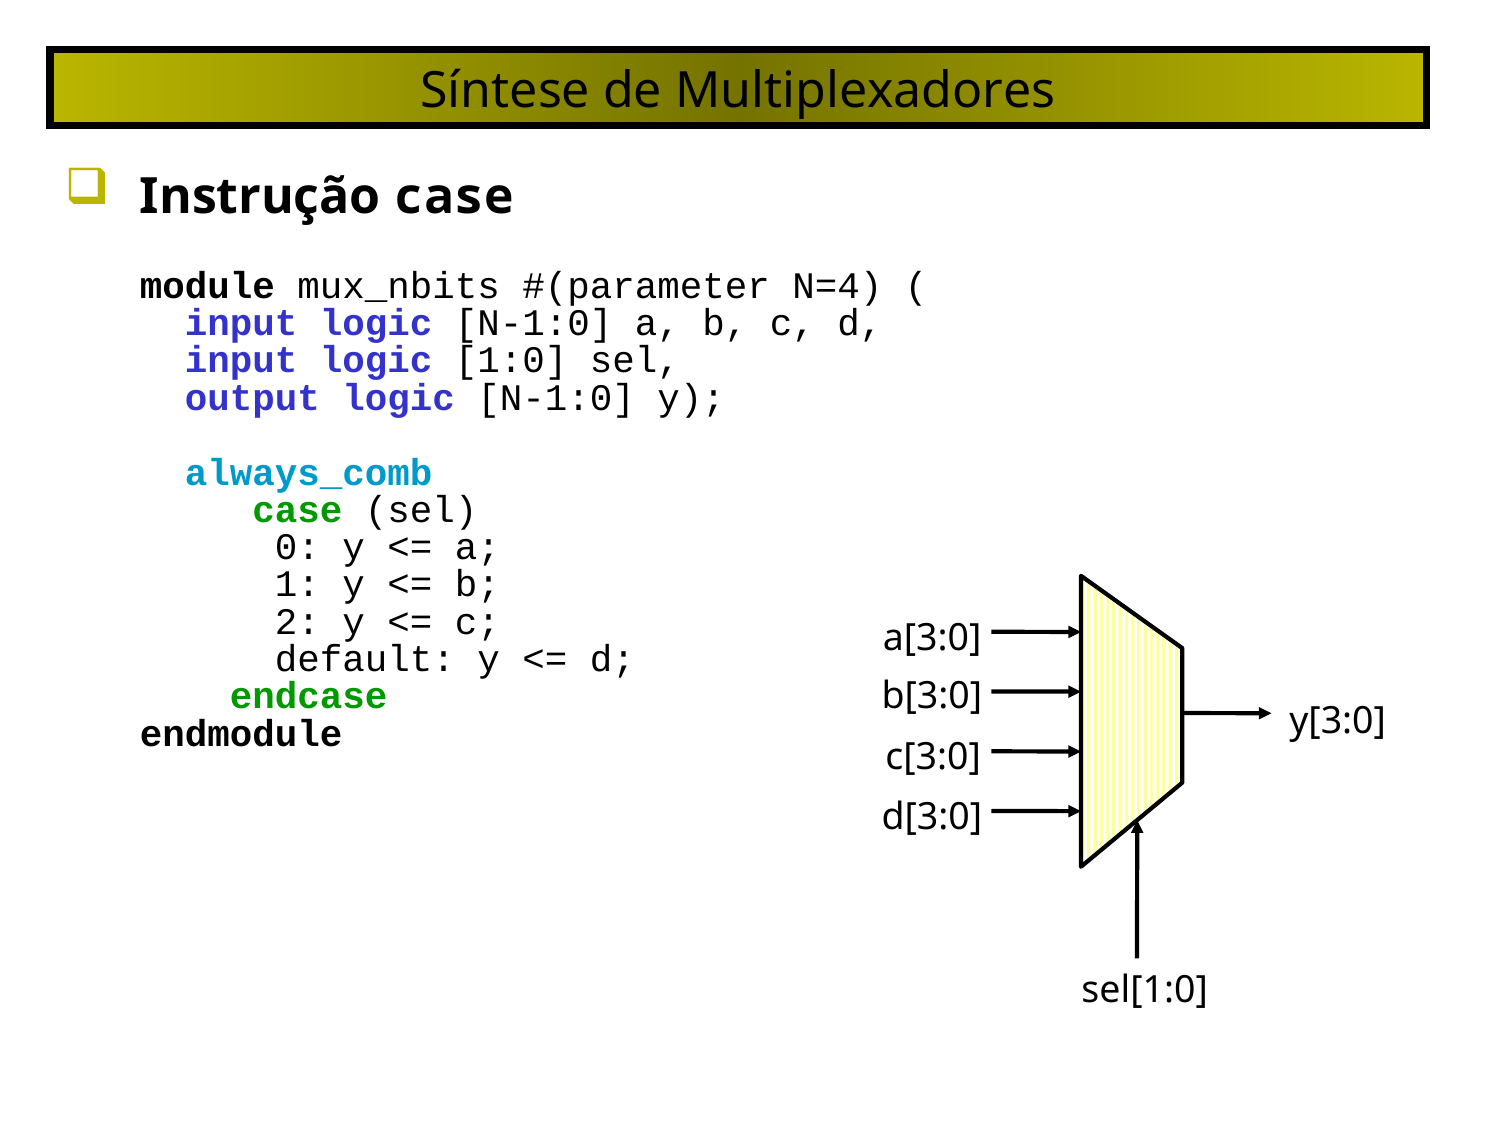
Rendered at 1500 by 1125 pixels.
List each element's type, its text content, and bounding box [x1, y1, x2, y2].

text_box b[3:0] [866, 663, 998, 725]
text_box c[3:0] [870, 724, 996, 783]
text_box [1080, 575, 1183, 867]
text_box a[3:0] [868, 605, 997, 663]
text_box y[3:0] [1274, 687, 1401, 749]
text_box d[3:0] [866, 783, 998, 845]
list Instrução case module mux_nbits #(parameter N=4) ( input logic [N-1:0] a, b, c, d, input logic [1:0] sel, output logic [N-1:0] y); always_comb case (sel)‏ 0: y <= a; 1: y <= b; 2: y <= c; default: y <= d; endcase endmodule [49, 124, 960, 1049]
text_box sel[1:0] [1066, 956, 1223, 1018]
title Síntese de Multiplexadores [49, 49, 1427, 126]
